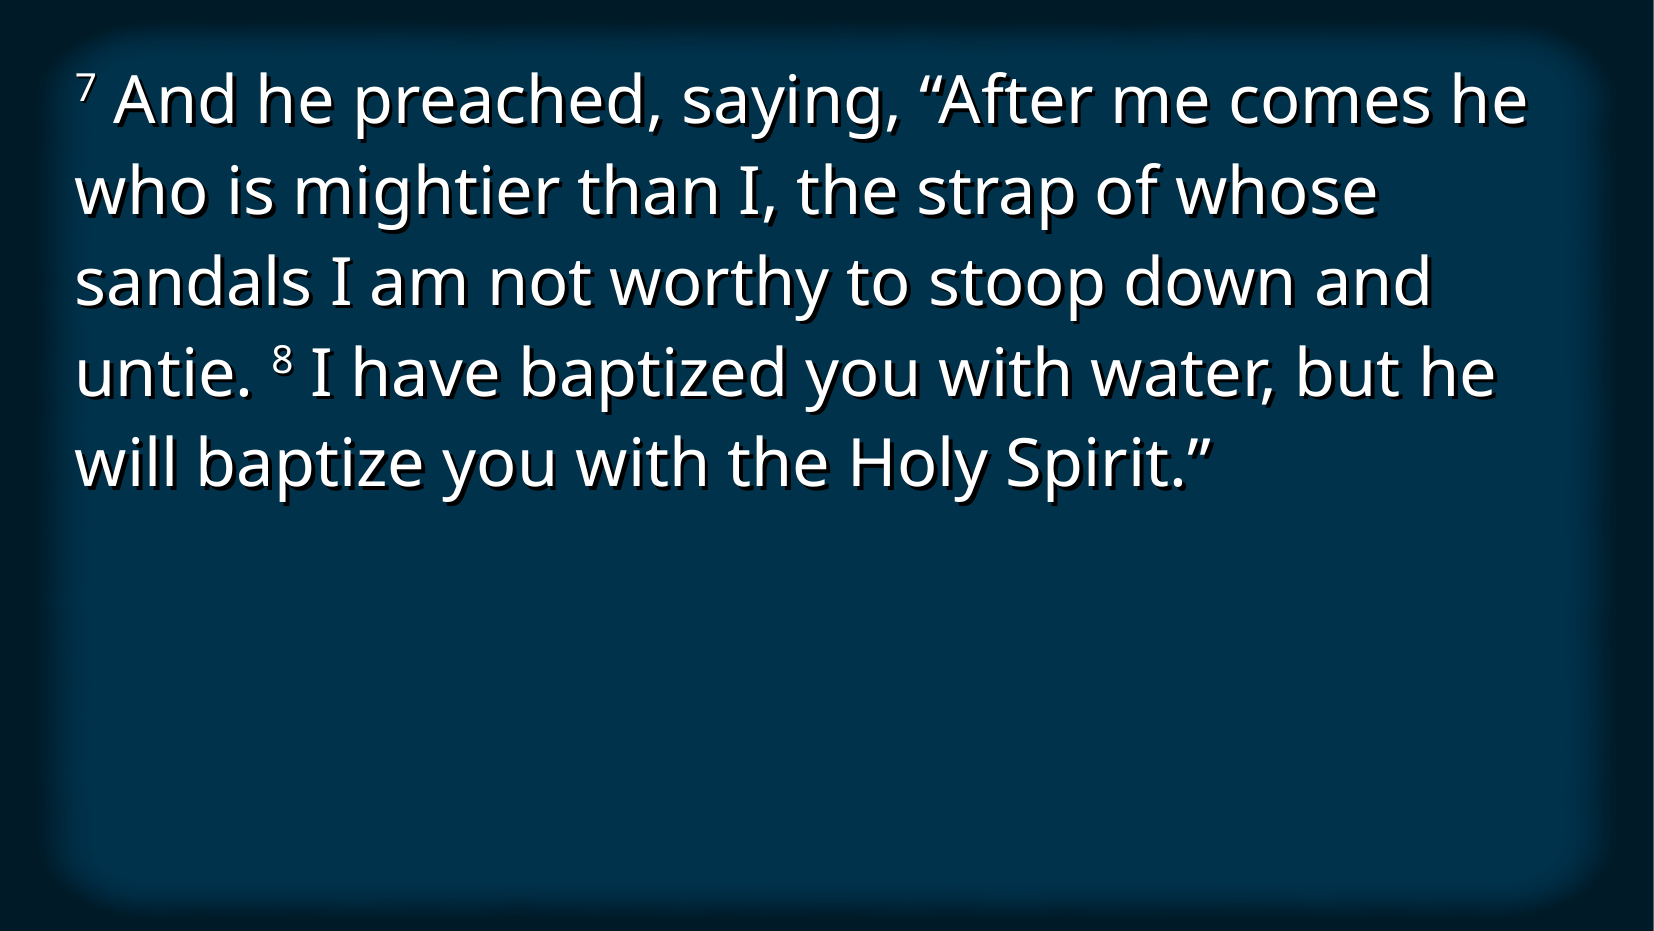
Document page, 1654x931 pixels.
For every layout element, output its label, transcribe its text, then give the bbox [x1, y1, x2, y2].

picture [0, 0, 1654, 931]
text_box 7 And he preached, saying, “After me comes he who is mightier than I, the strap of whose sandals I am not worthy to stoop down and untie. 8 I have baptized you with water, but he will baptize you with the Holy Spirit.” [60, 45, 1591, 593]
